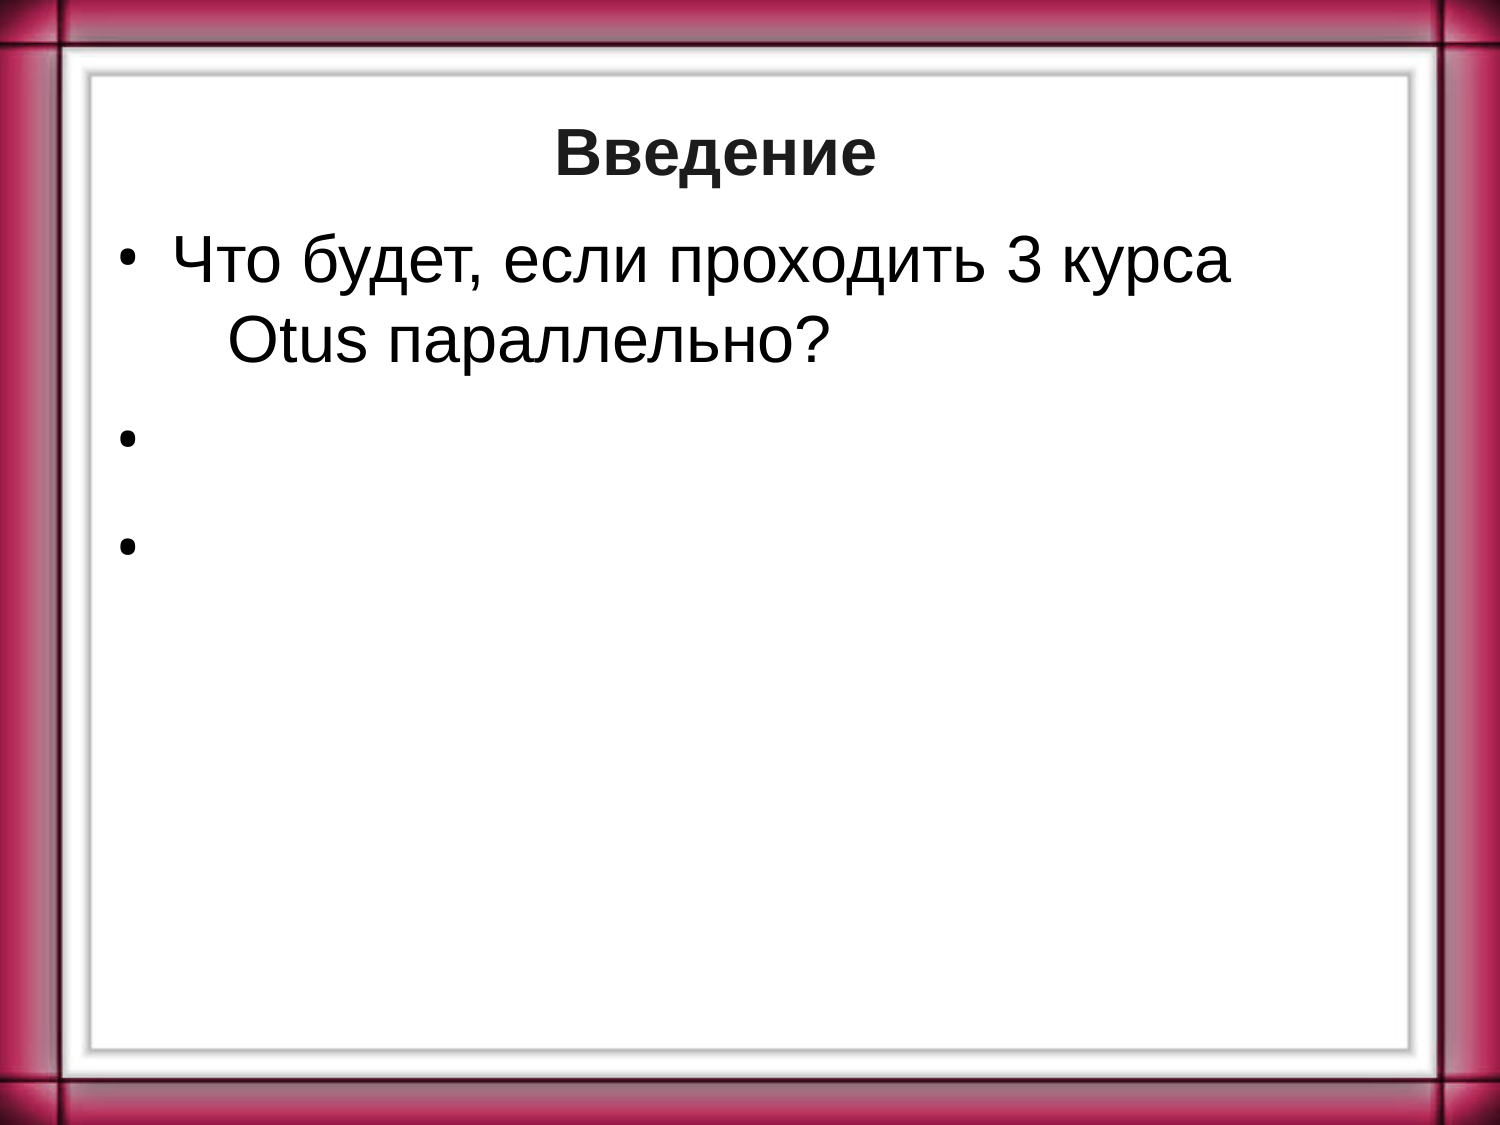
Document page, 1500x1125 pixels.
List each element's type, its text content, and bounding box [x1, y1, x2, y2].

title Введение [103, 75, 1329, 197]
list Что будет, если проходить 3 курса Otus параллельно? [100, 208, 1388, 929]
